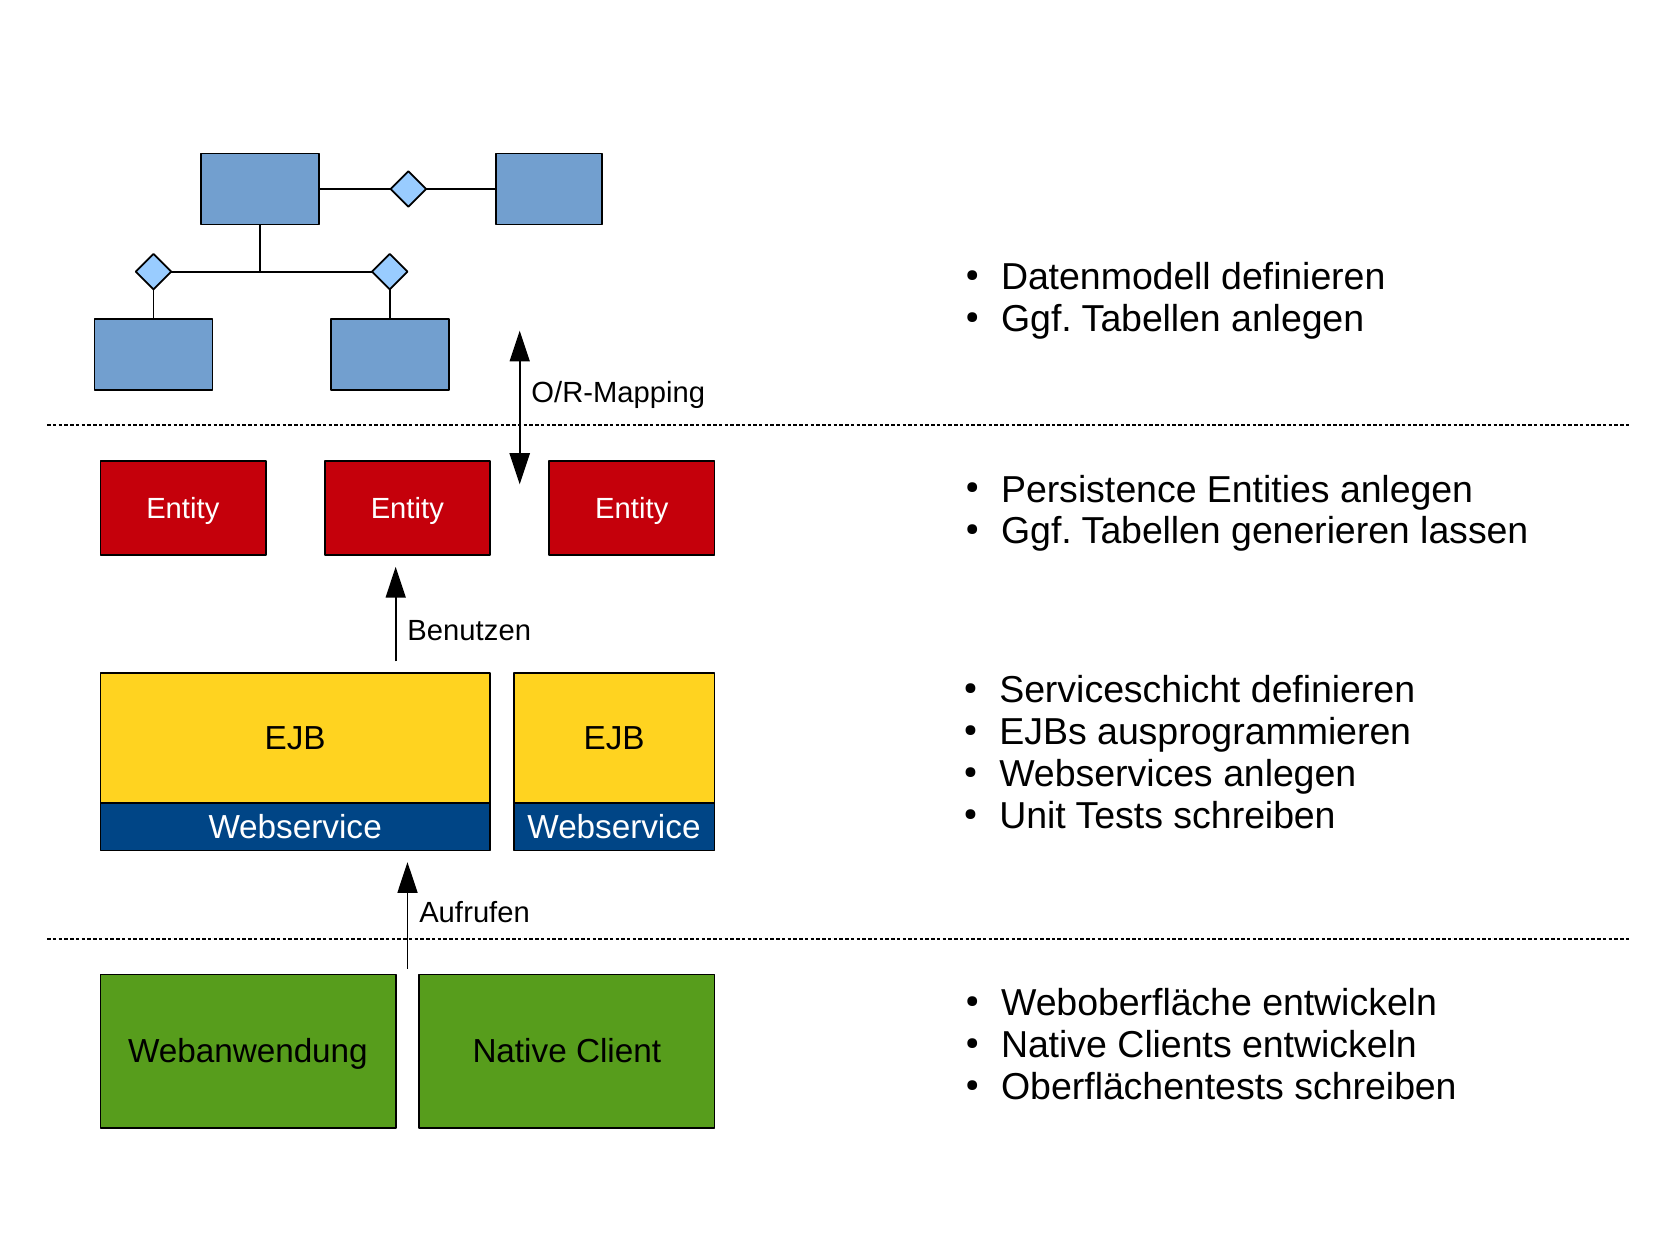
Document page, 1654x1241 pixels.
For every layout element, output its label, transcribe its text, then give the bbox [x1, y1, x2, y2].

text_box Benutzen [407, 614, 549, 652]
text_box Webservice [513, 803, 715, 851]
text_box EJB [513, 673, 715, 803]
text_box [135, 253, 172, 290]
text_box Native Client [419, 974, 715, 1128]
text_box [391, 171, 426, 207]
text_box Entity [324, 460, 491, 556]
text_box Entity [100, 460, 266, 556]
text_box [330, 318, 449, 390]
text_box [94, 318, 213, 390]
text_box Weboberfläche entwickeln Native Clients entwickeln Oberflächentests schreiben [950, 974, 1586, 1116]
text_box EJB [100, 673, 491, 803]
text_box Webservice [100, 803, 491, 851]
text_box [200, 153, 319, 225]
text_box Webanwendung [100, 974, 396, 1128]
text_box O/R-Mapping [531, 376, 721, 414]
text_box [372, 253, 408, 290]
text_box Serviceschicht definieren EJBs ausprogrammieren Webservices anlegen Unit Tests schreiben [949, 661, 1545, 845]
text_box [496, 153, 603, 225]
text_box Persistence Entities anlegen Ggf. Tabellen generieren lassen [950, 460, 1544, 560]
text_box Entity [549, 460, 715, 556]
text_box Datenmodell definieren Ggf. Tabellen anlegen [950, 248, 1488, 347]
text_box Aufrufen [419, 895, 544, 934]
